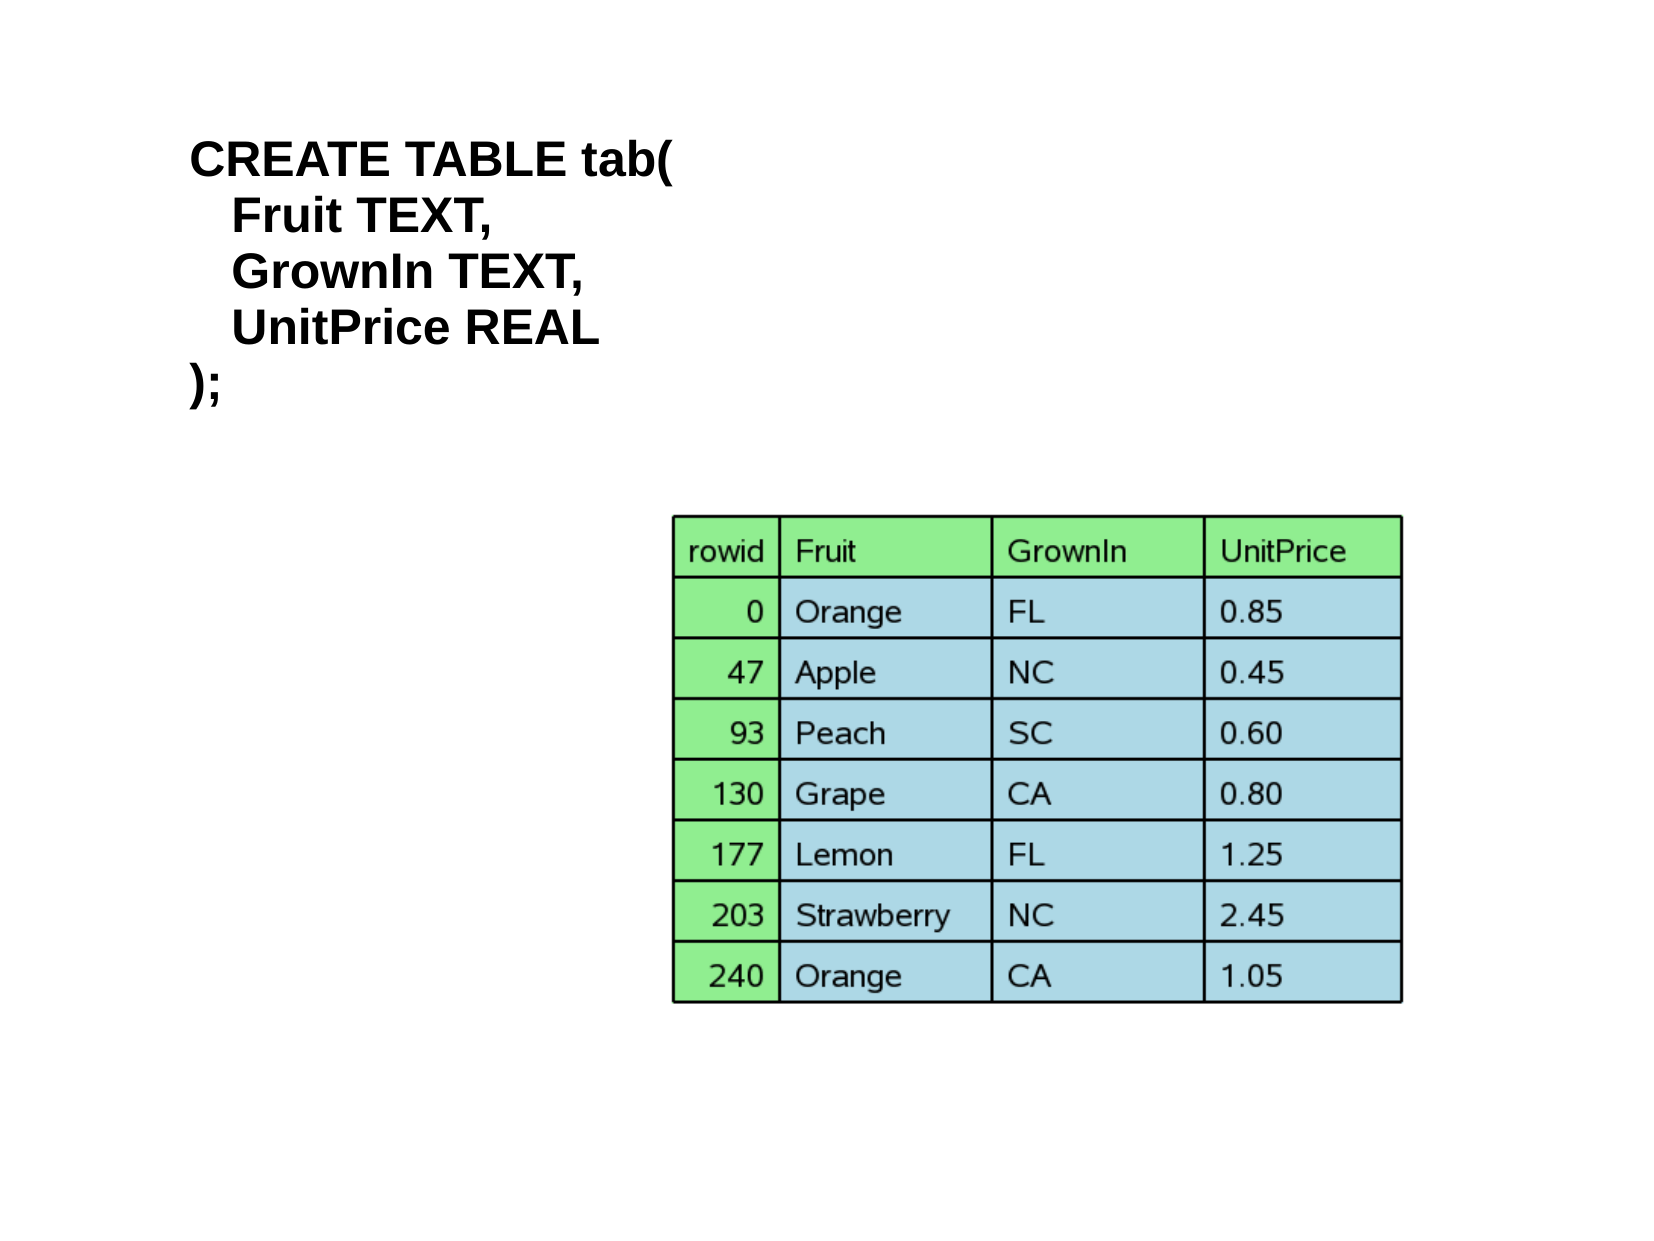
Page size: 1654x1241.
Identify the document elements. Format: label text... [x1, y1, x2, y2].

picture [657, 500, 1417, 1019]
text_box CREATE TABLE tab( Fruit TEXT, GrownIn TEXT, UnitPrice REAL ); [174, 124, 689, 427]
